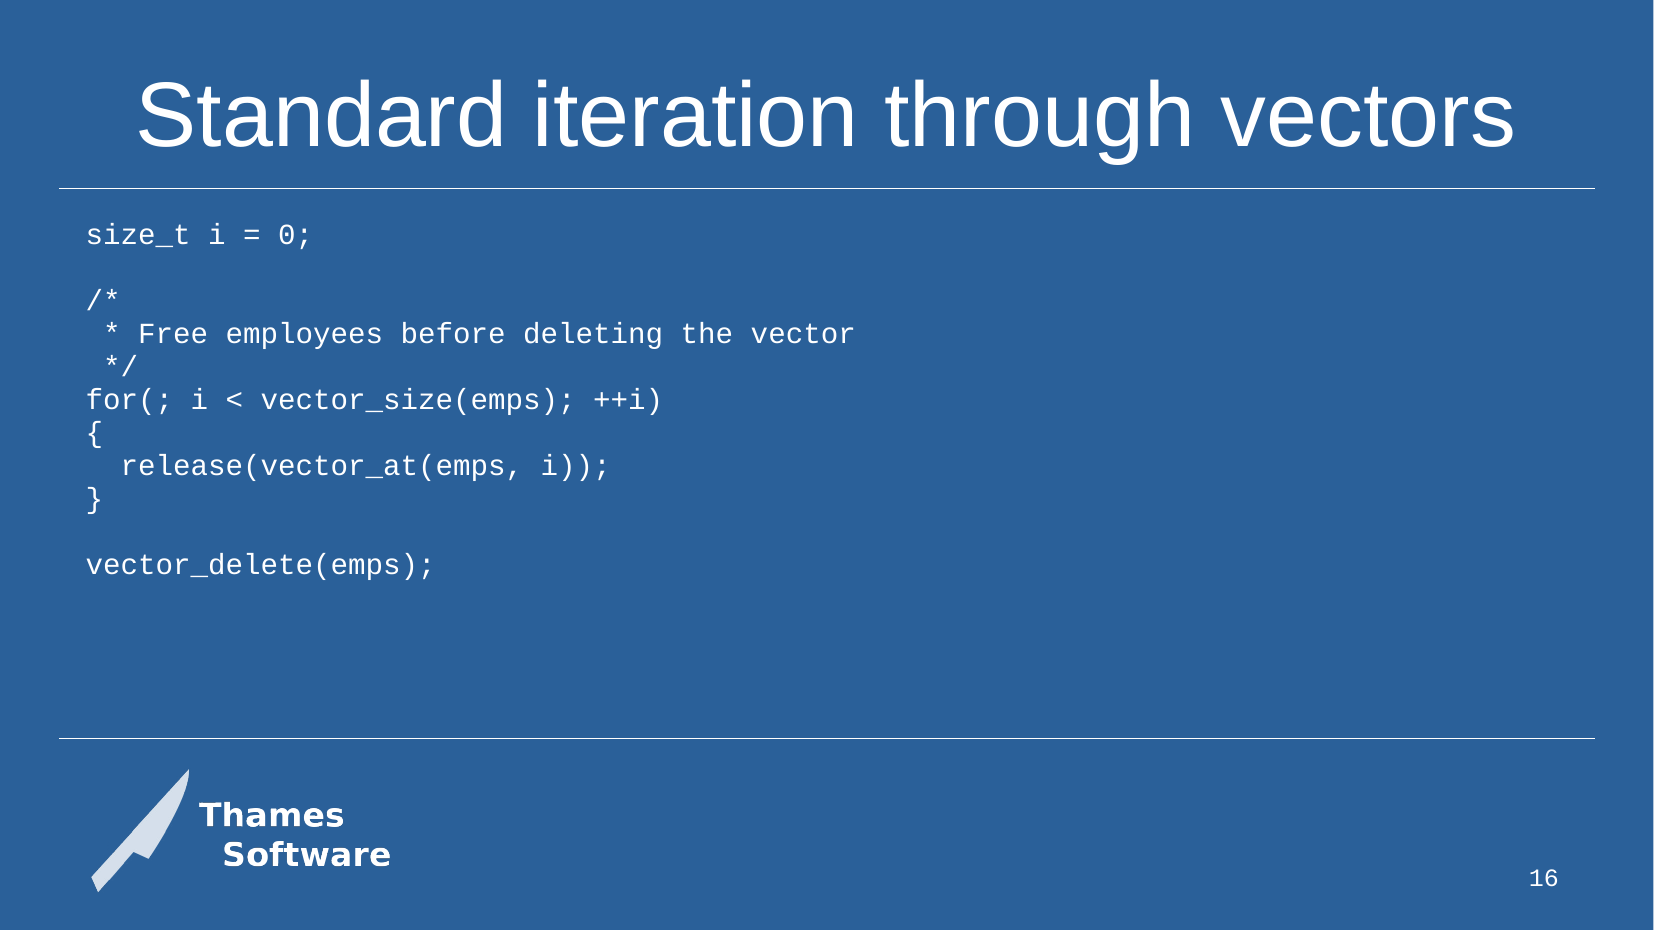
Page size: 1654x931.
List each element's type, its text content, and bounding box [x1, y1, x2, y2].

title Standard iteration through vectors [82, 189, 1571, 193]
title Standard iteration through vectors [82, 37, 1571, 188]
picture [82, 756, 421, 907]
text_box size_t i = 0; /* * Free employees before deleting the vector */ for(; i < vector_size(emps); ++i) { release(vector_at(emps, i)); } vector_delete(emps); [70, 212, 1571, 697]
